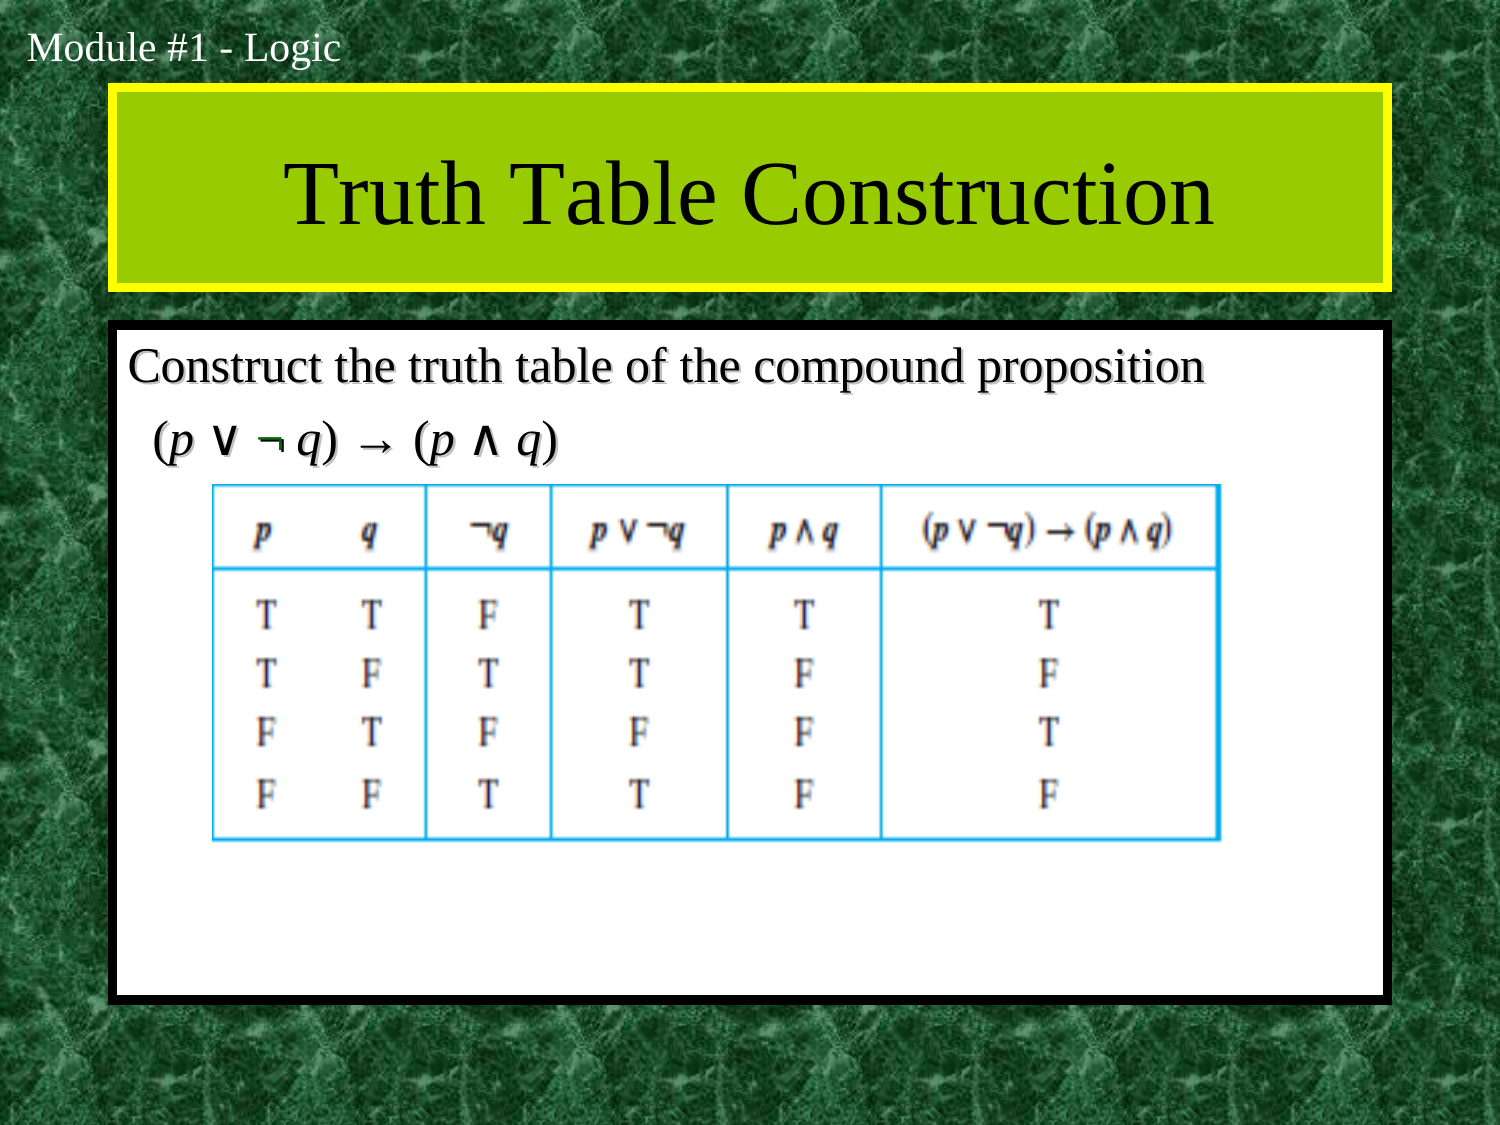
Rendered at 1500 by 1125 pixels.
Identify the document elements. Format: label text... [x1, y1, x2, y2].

list Construct the truth table of the compound proposition (p ∨ ¬ q) → (p ∧ q) [112, 324, 1388, 1000]
title Truth Table Construction [112, 87, 1388, 288]
picture [0, 0, 1500, 1125]
